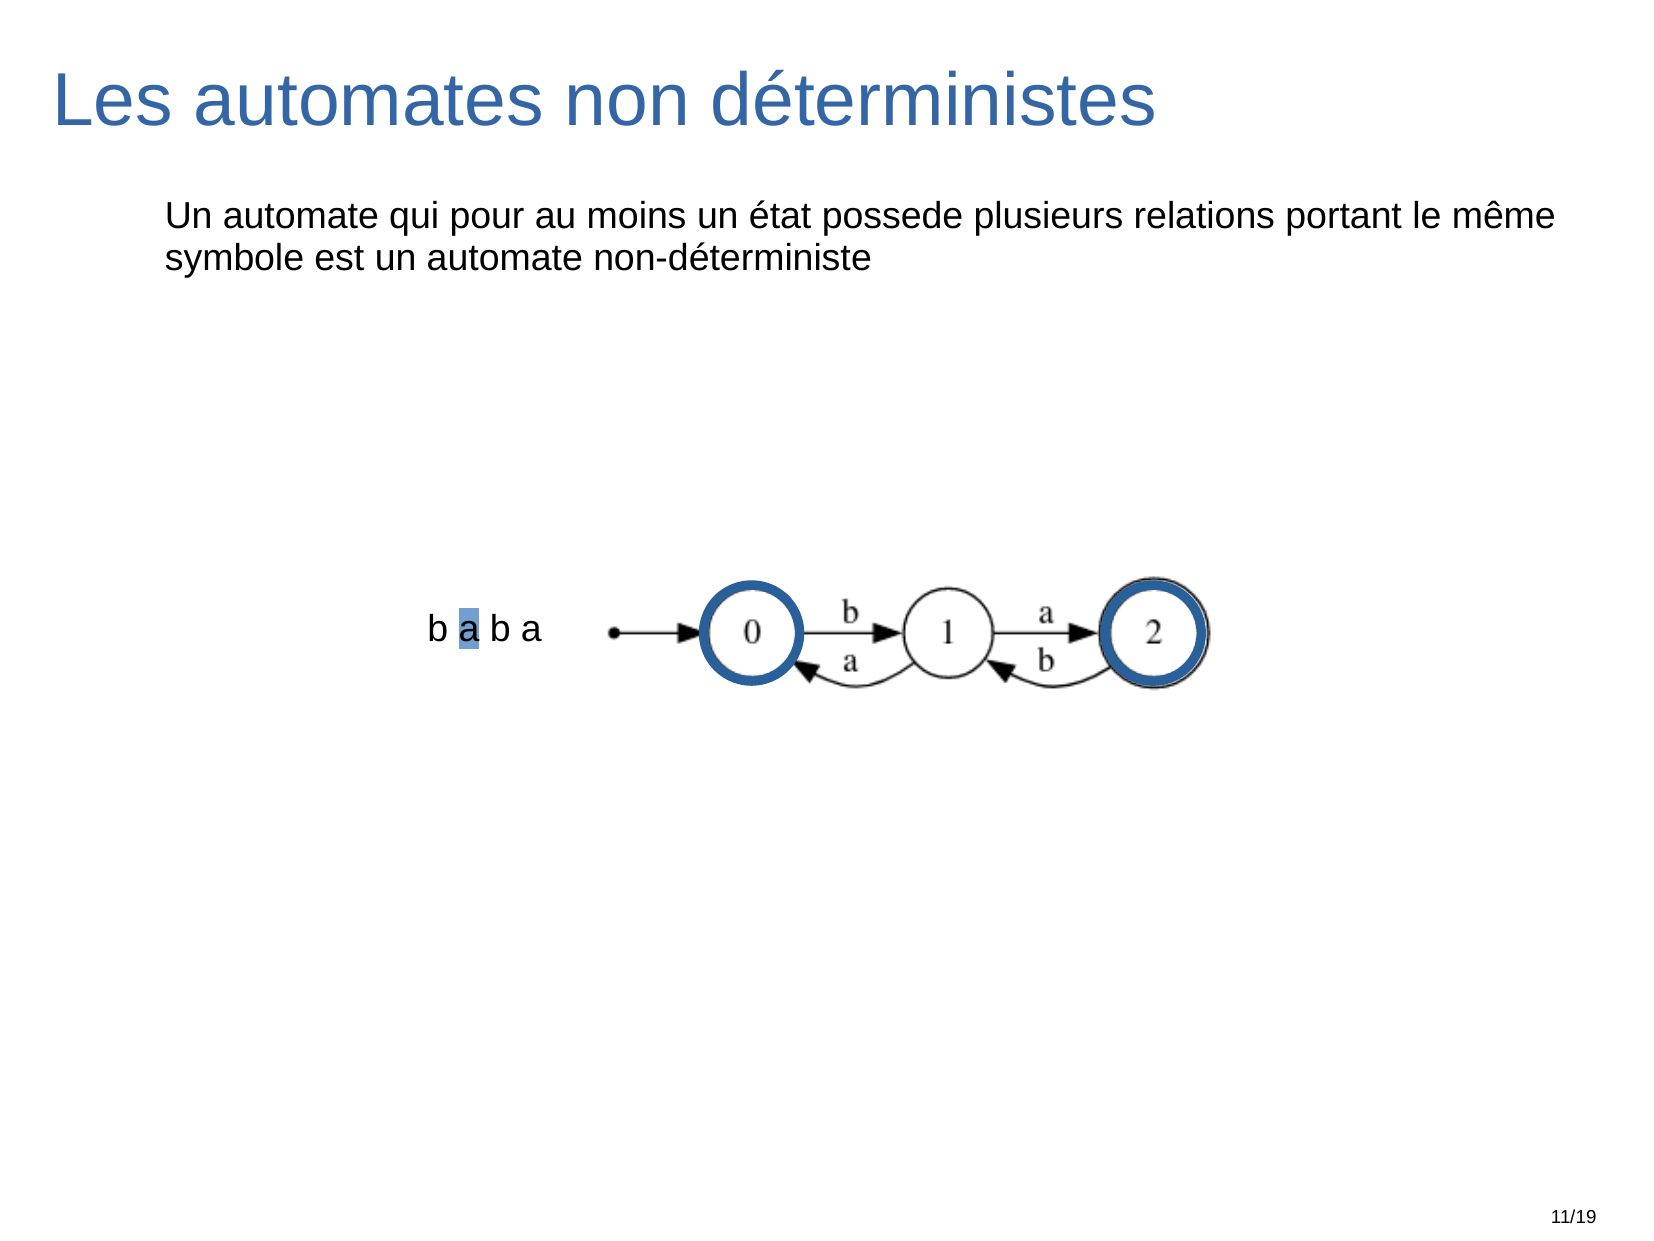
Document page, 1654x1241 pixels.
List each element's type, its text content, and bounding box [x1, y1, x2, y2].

text_box Les automates non déterministes [37, 50, 1238, 151]
text_box Un automate qui pour au moins un état possede plusieurs relations portant le même symbole est un automate non-déterministe [150, 187, 1613, 287]
text_box b a b a [412, 600, 557, 657]
text_box 11/19 [1536, 1198, 1613, 1235]
picture [562, 512, 1248, 751]
